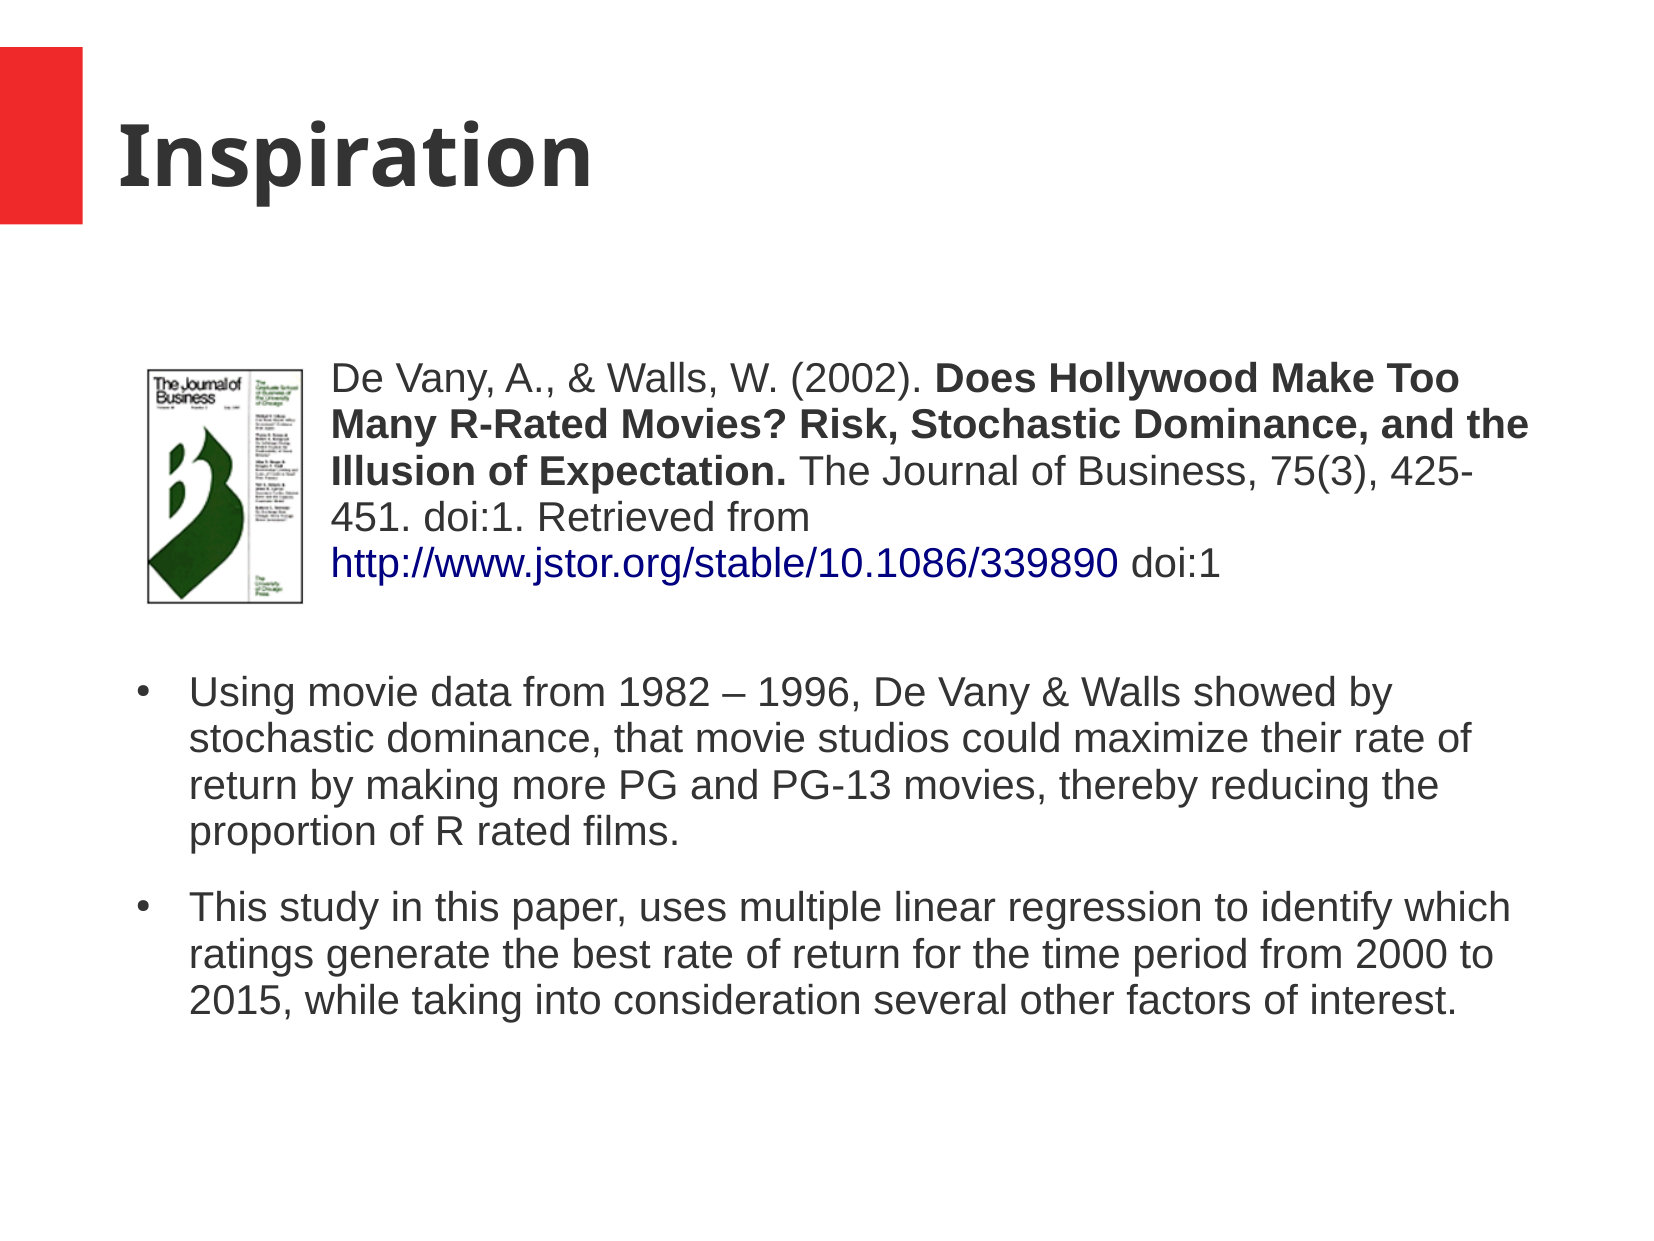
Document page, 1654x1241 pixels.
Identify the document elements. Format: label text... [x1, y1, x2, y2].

picture [135, 357, 313, 616]
list De Vany, A., & Walls, W. (2002). Does Hollywood Make Too Many R‐Rated Movies? Risk, Stochastic Dominance, and the Illusion of Expectation. The Journal of Business, 75(3), 425-451. doi:1. Retrieved from http://www.jstor.org/stable/10.1086/339890 doi:1 Using movie data from 1982 – 1996, De Vany & Walls showed by stochastic dominance, that movie studios could maximize their rate of return by making more PG and PG-13 movies, thereby reducing the proportion of R rated films. This study in this paper, uses multiple linear regression to identify which ratings generate the best rate of return for the time period from 2000 to 2015, while taking into consideration several other factors of interest. [118, 354, 1536, 1074]
title Inspiration [118, 49, 1571, 257]
